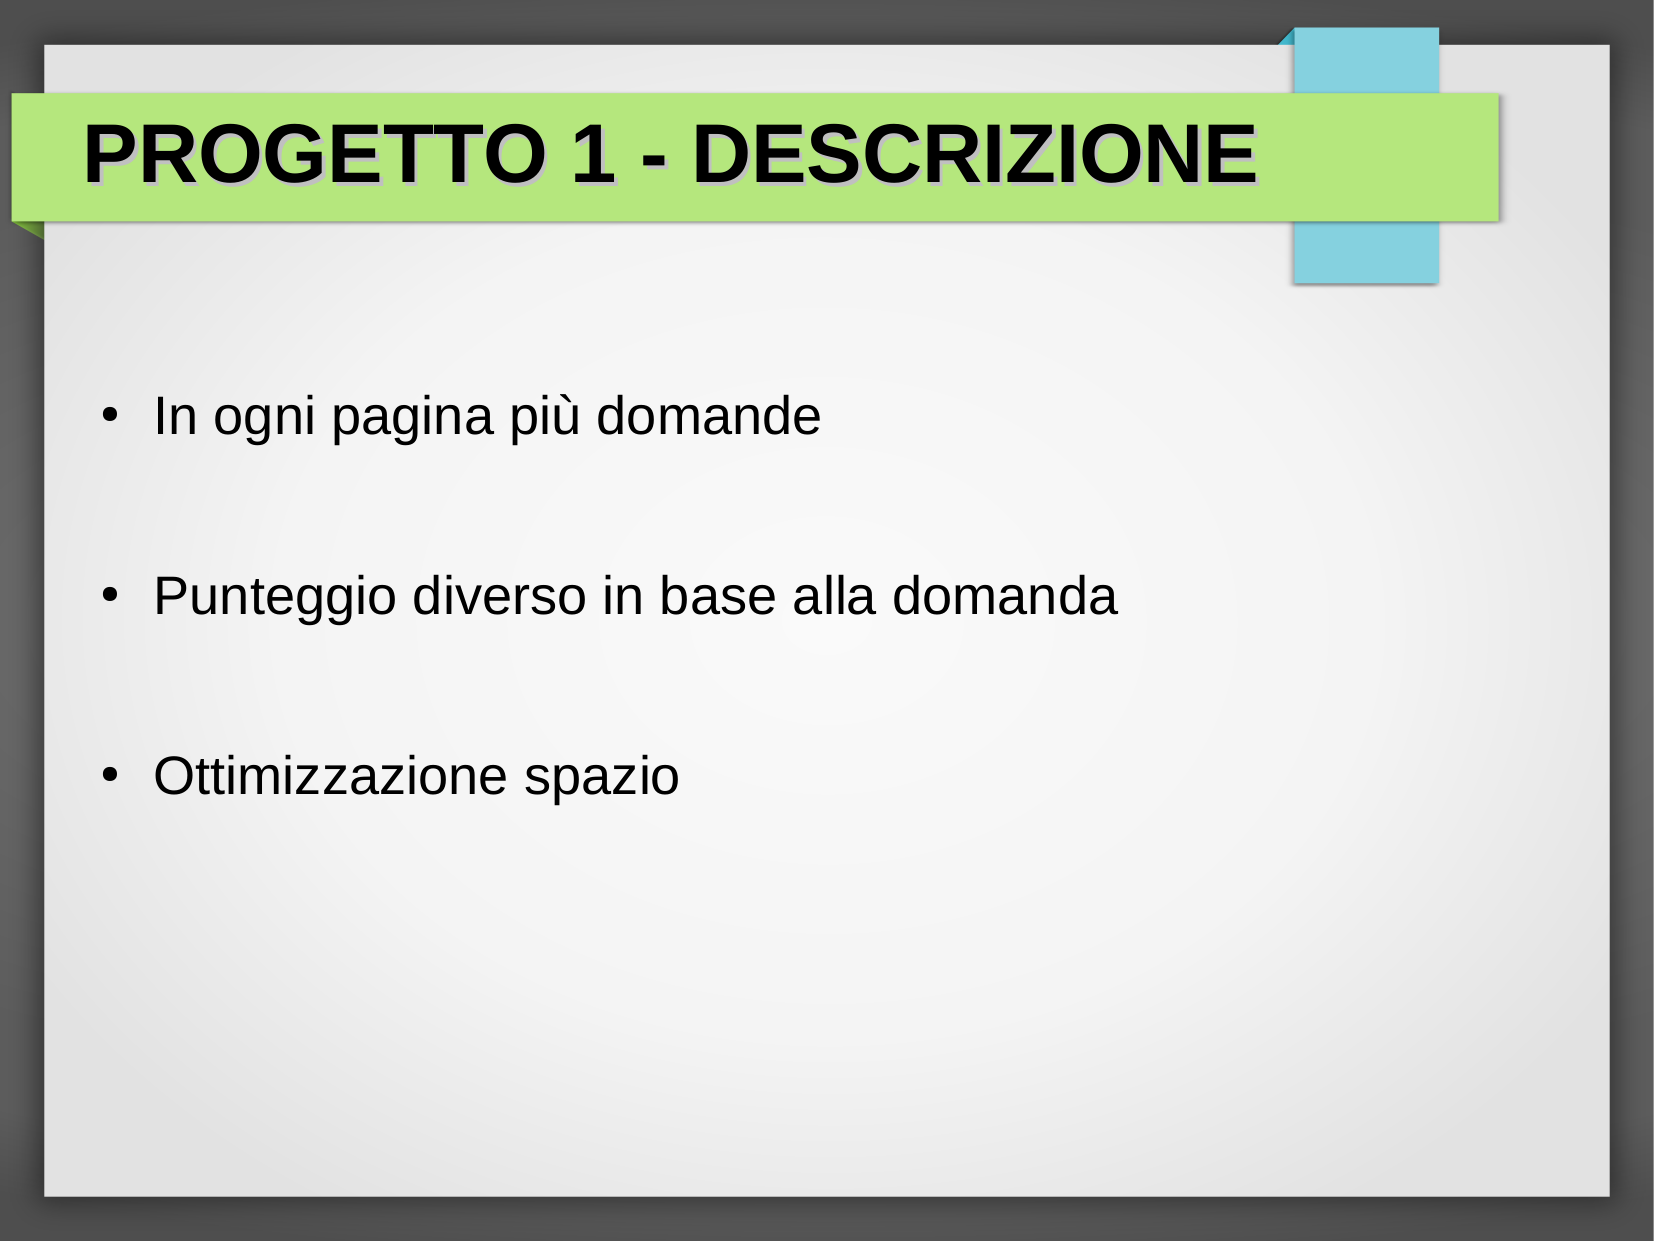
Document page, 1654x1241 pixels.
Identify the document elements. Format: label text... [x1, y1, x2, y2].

list In ogni pagina più domande Punteggio diverso in base alla domanda Ottimizzazione spazio [82, 295, 1571, 1015]
picture [0, 0, 1654, 1241]
title PROGETTO 1 - DESCRIZIONE [82, 94, 1264, 213]
